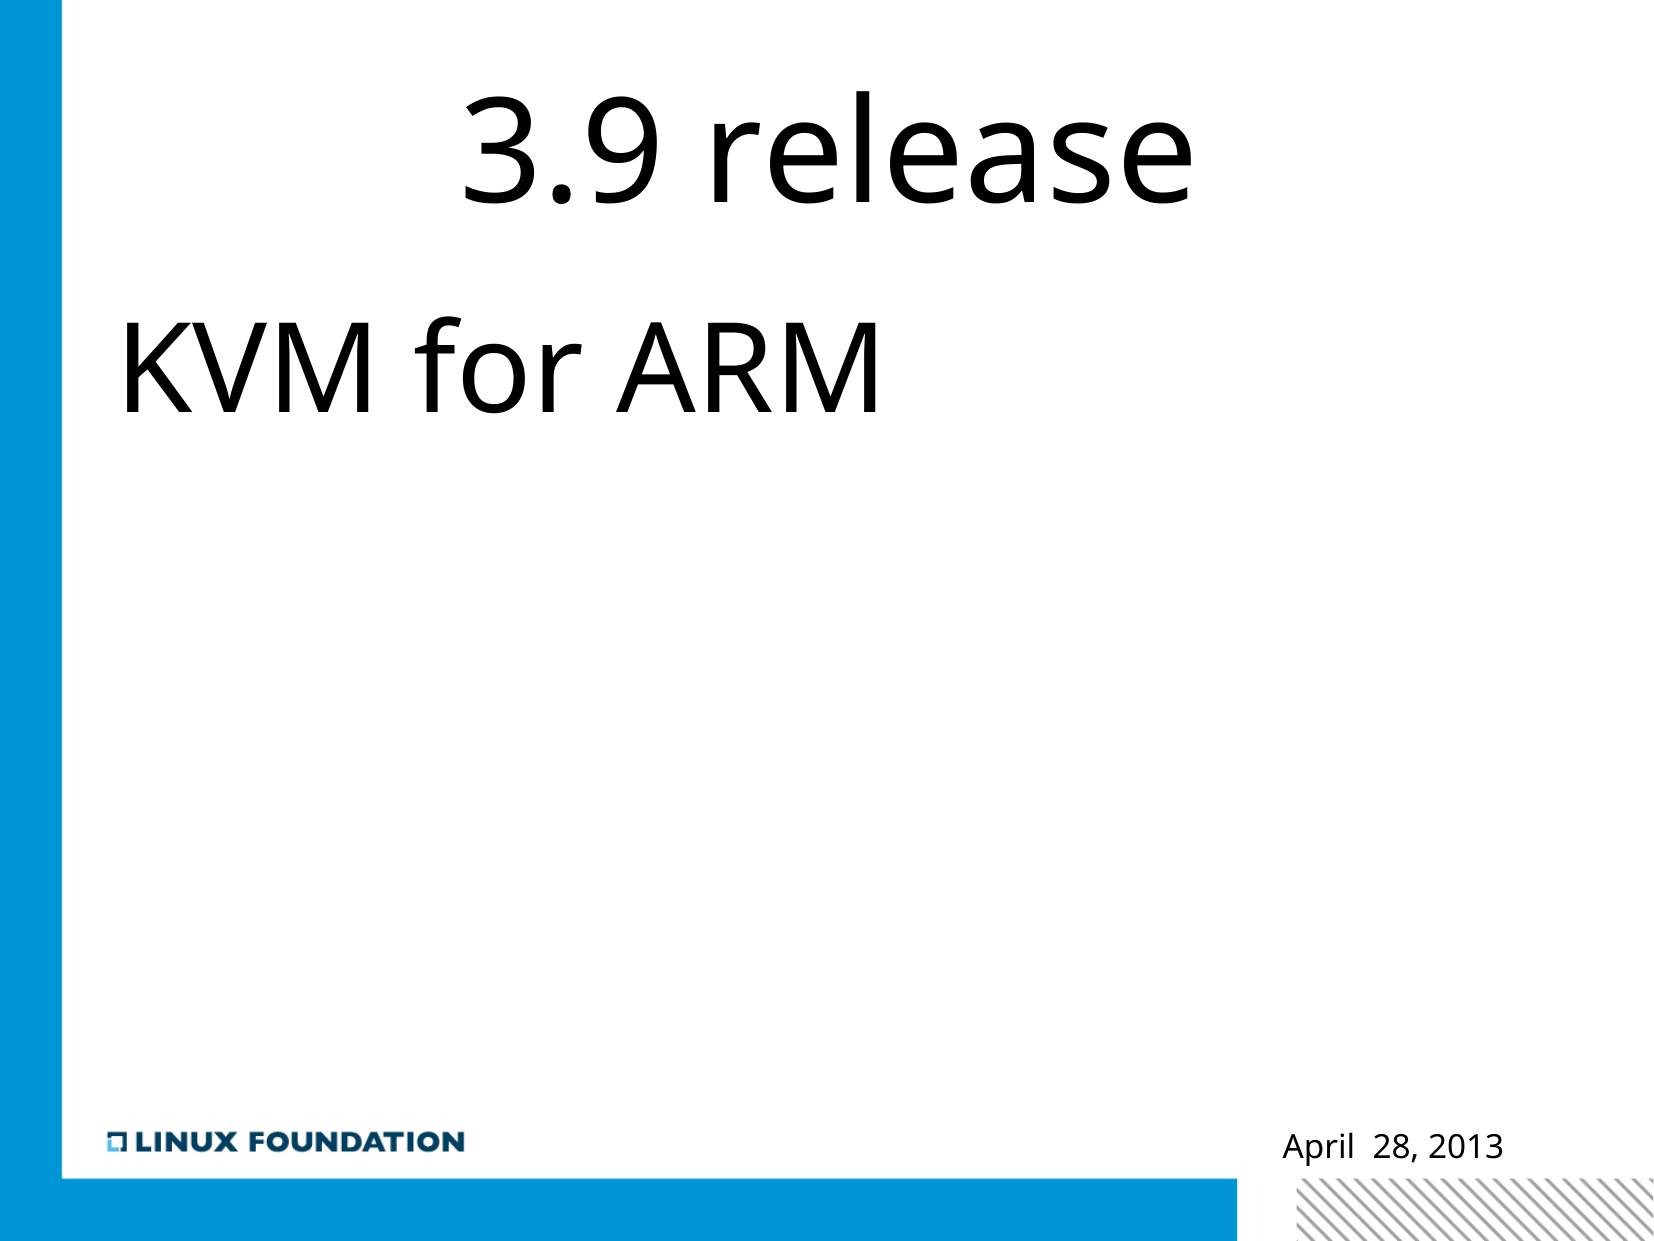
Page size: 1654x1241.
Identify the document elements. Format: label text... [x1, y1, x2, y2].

picture [62, 0, 1654, 1241]
text_box 3.9 release [444, 39, 1210, 230]
text_box April 28, 2013 [1267, 1115, 1526, 1170]
text_box KVM for ARM [100, 271, 940, 905]
